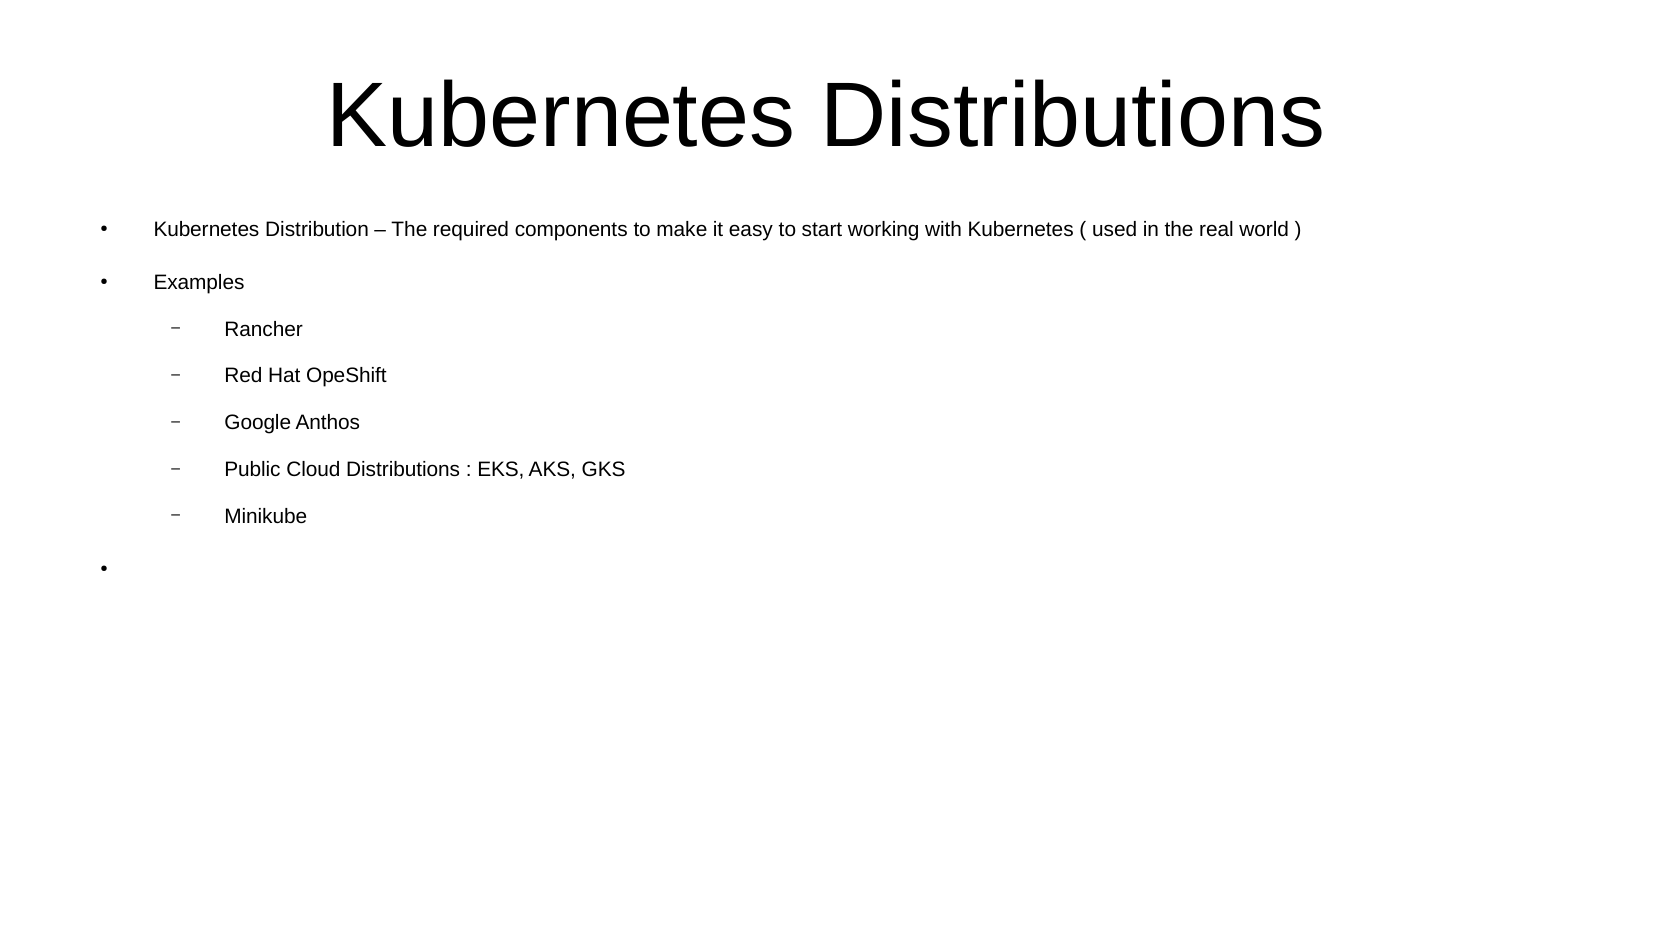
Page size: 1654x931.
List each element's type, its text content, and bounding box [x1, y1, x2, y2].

list Kubernetes Distribution – The required components to make it easy to start working with Kubernetes ( used in the real world ) Examples Rancher Red Hat OpeShift Google Anthos Public Cloud Distributions : EKS, AKS, GKS Minikube [82, 217, 1613, 901]
title Kubernetes Distributions [82, 37, 1571, 193]
